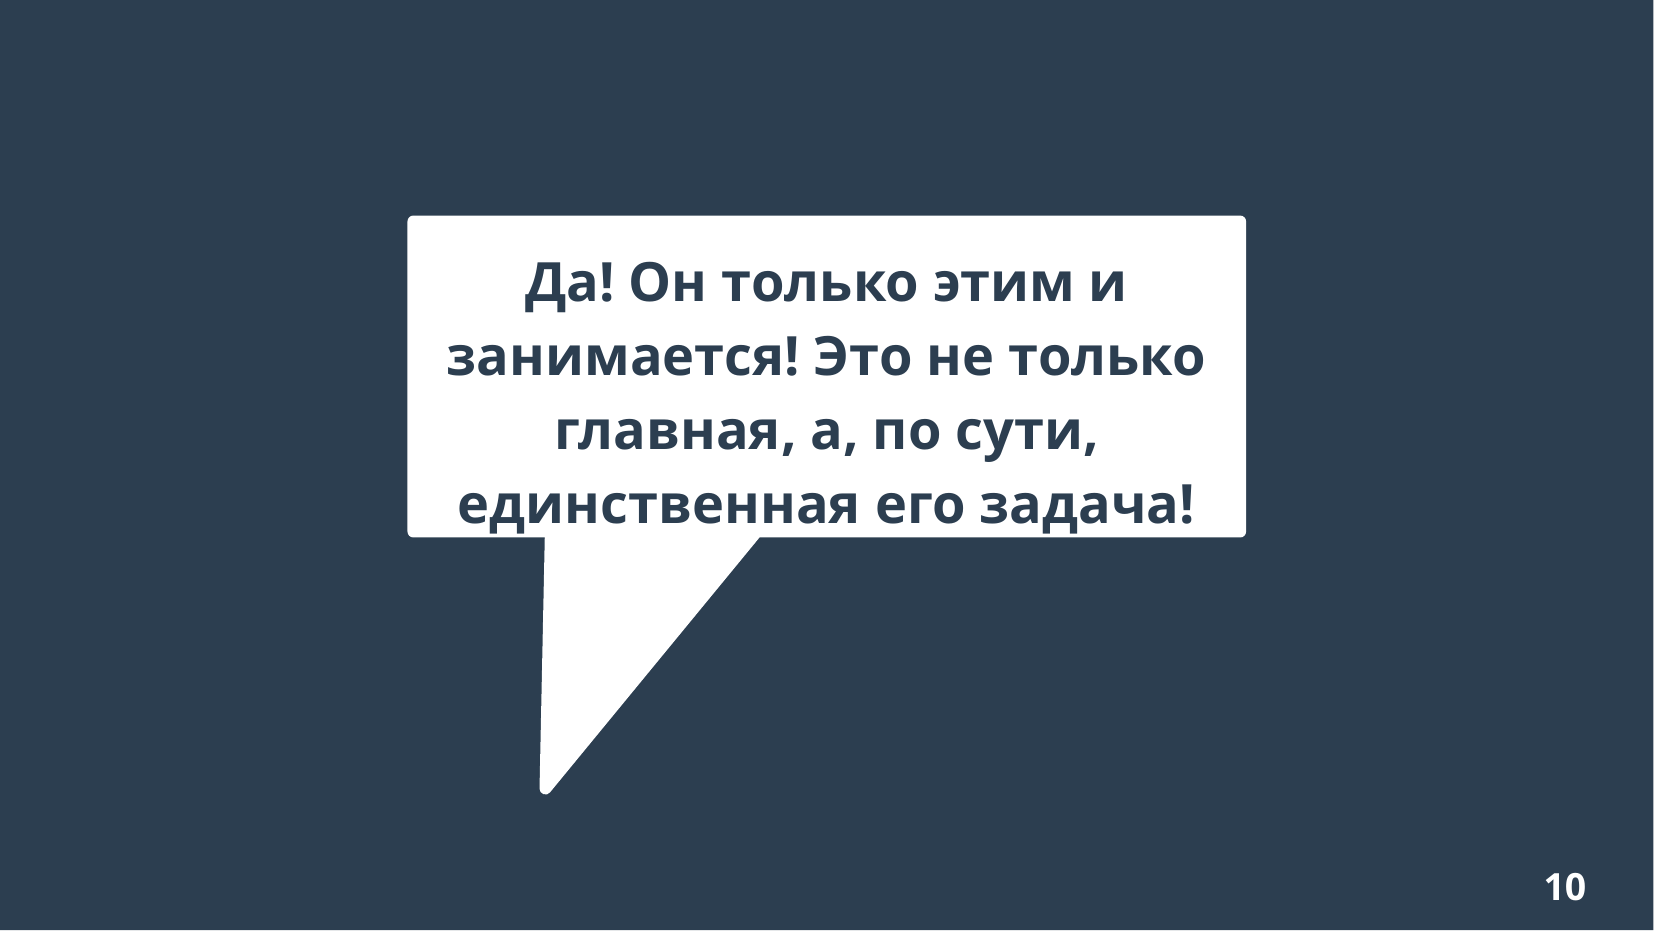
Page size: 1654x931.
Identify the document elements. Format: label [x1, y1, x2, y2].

text_box [442, 243, 1211, 931]
